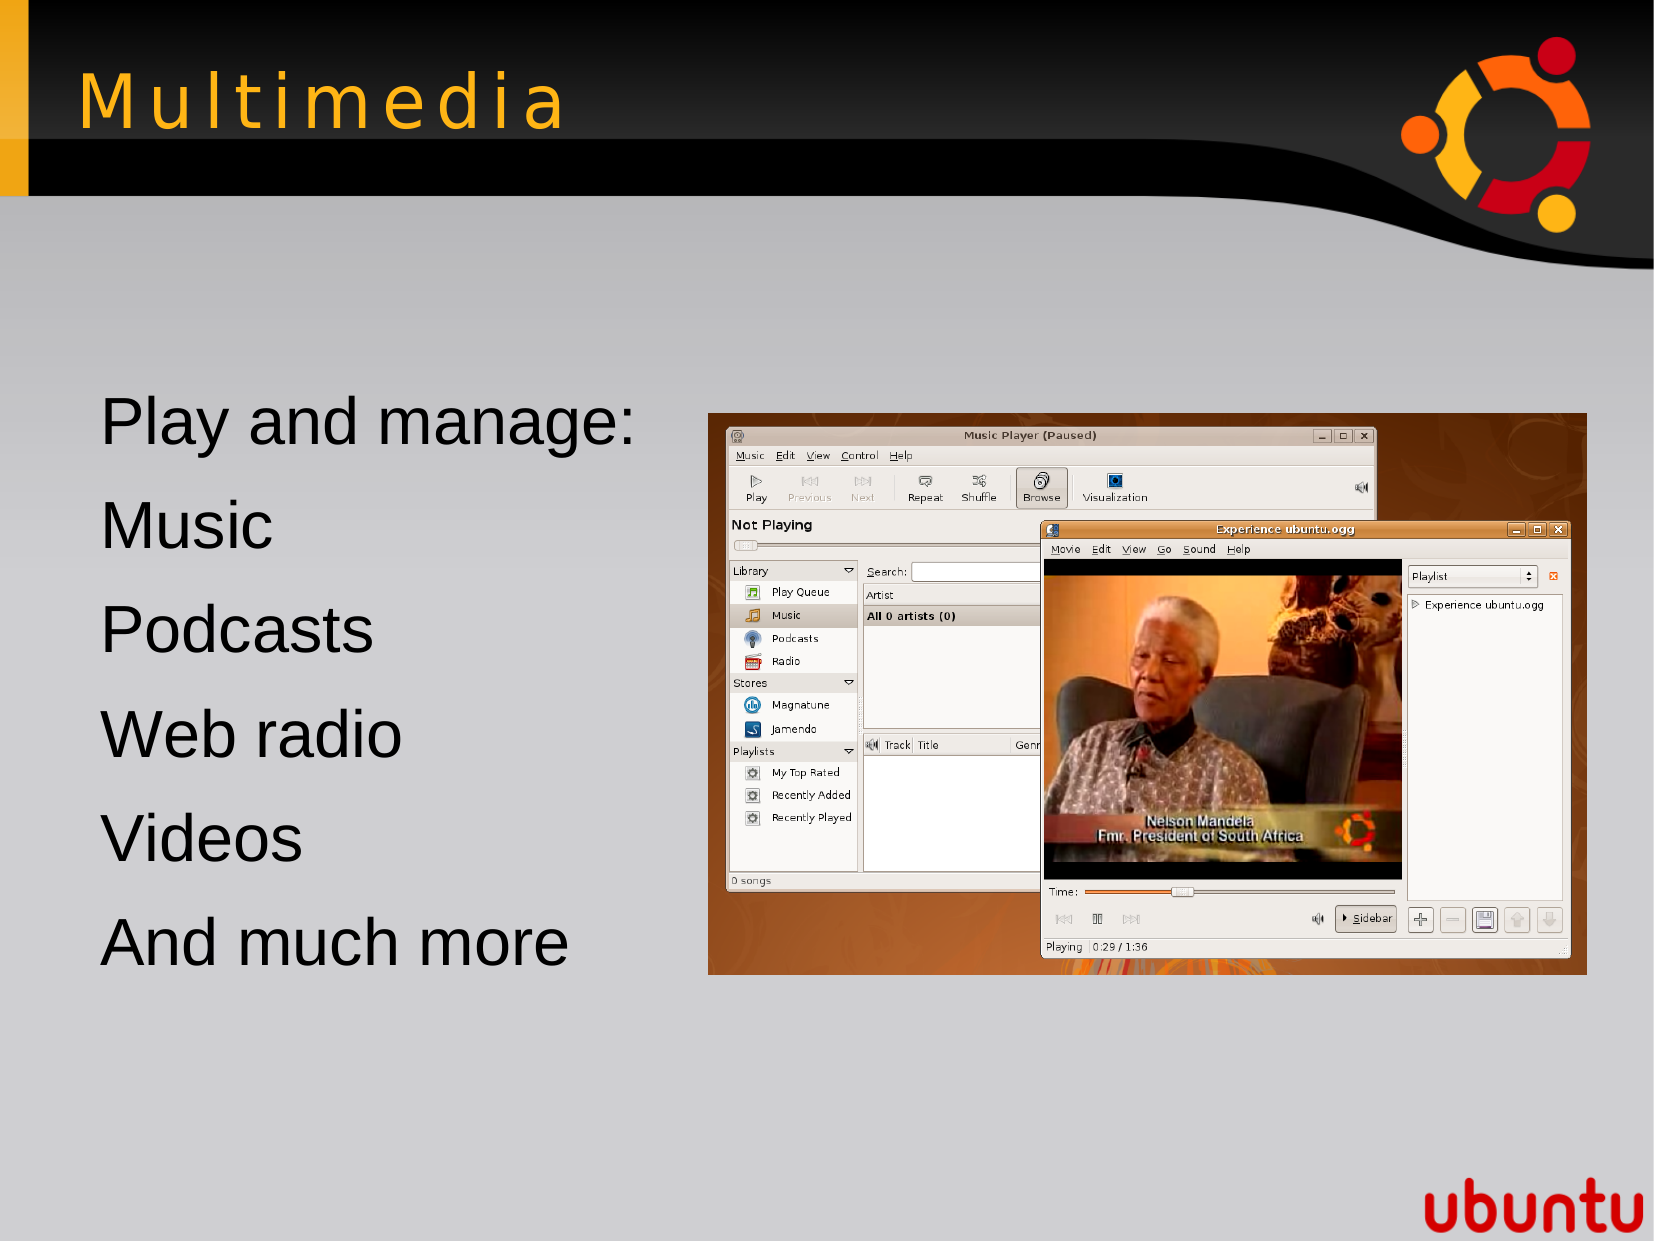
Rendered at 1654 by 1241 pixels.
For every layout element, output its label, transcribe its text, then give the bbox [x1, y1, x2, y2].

list Play and manage: Music Podcasts Web radio Videos And much more [82, 383, 1571, 1094]
picture [0, 0, 1654, 1241]
title Multimedia [76, 0, 1300, 207]
